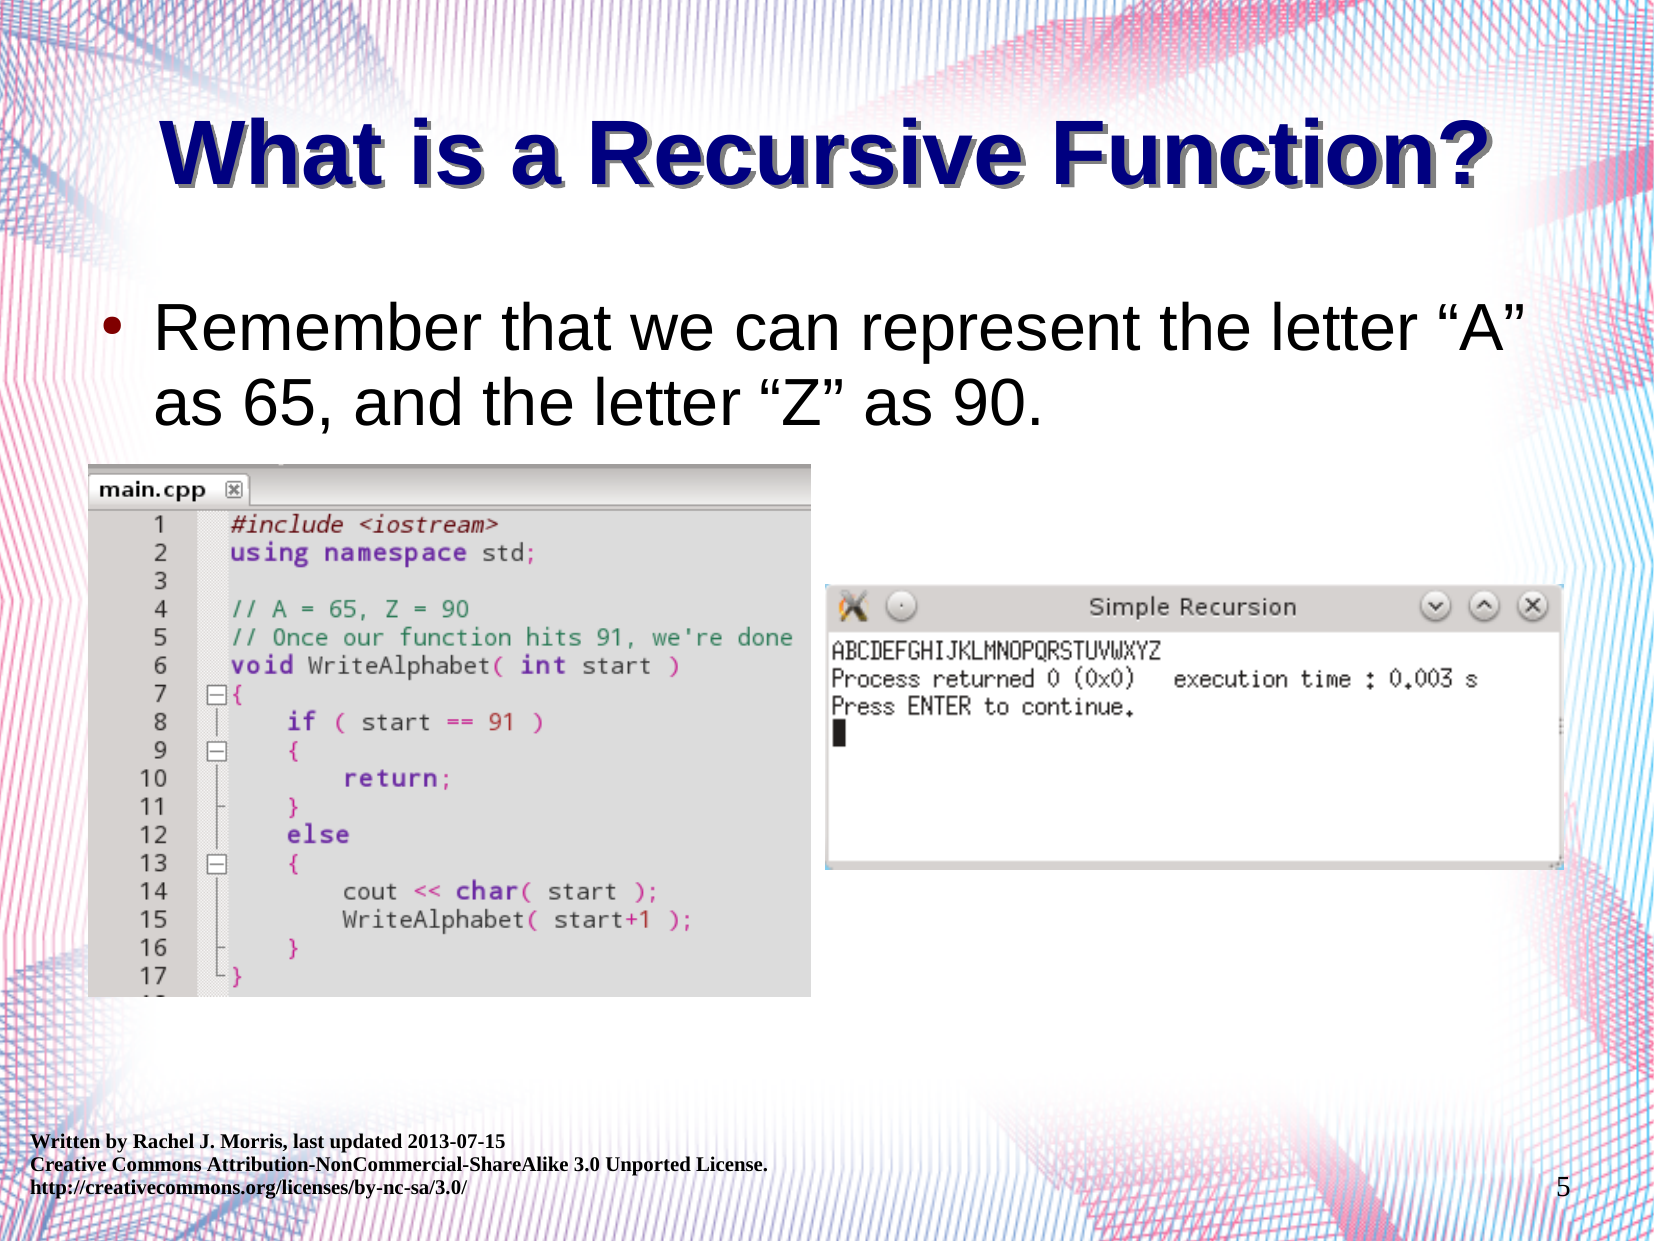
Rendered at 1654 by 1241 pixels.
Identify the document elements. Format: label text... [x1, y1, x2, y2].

list Remember that we can represent the letter “A” as 65, and the letter “Z” as 90. [82, 290, 1571, 451]
title What is a Recursive Function? [82, 49, 1571, 257]
picture [0, 0, 1654, 1241]
